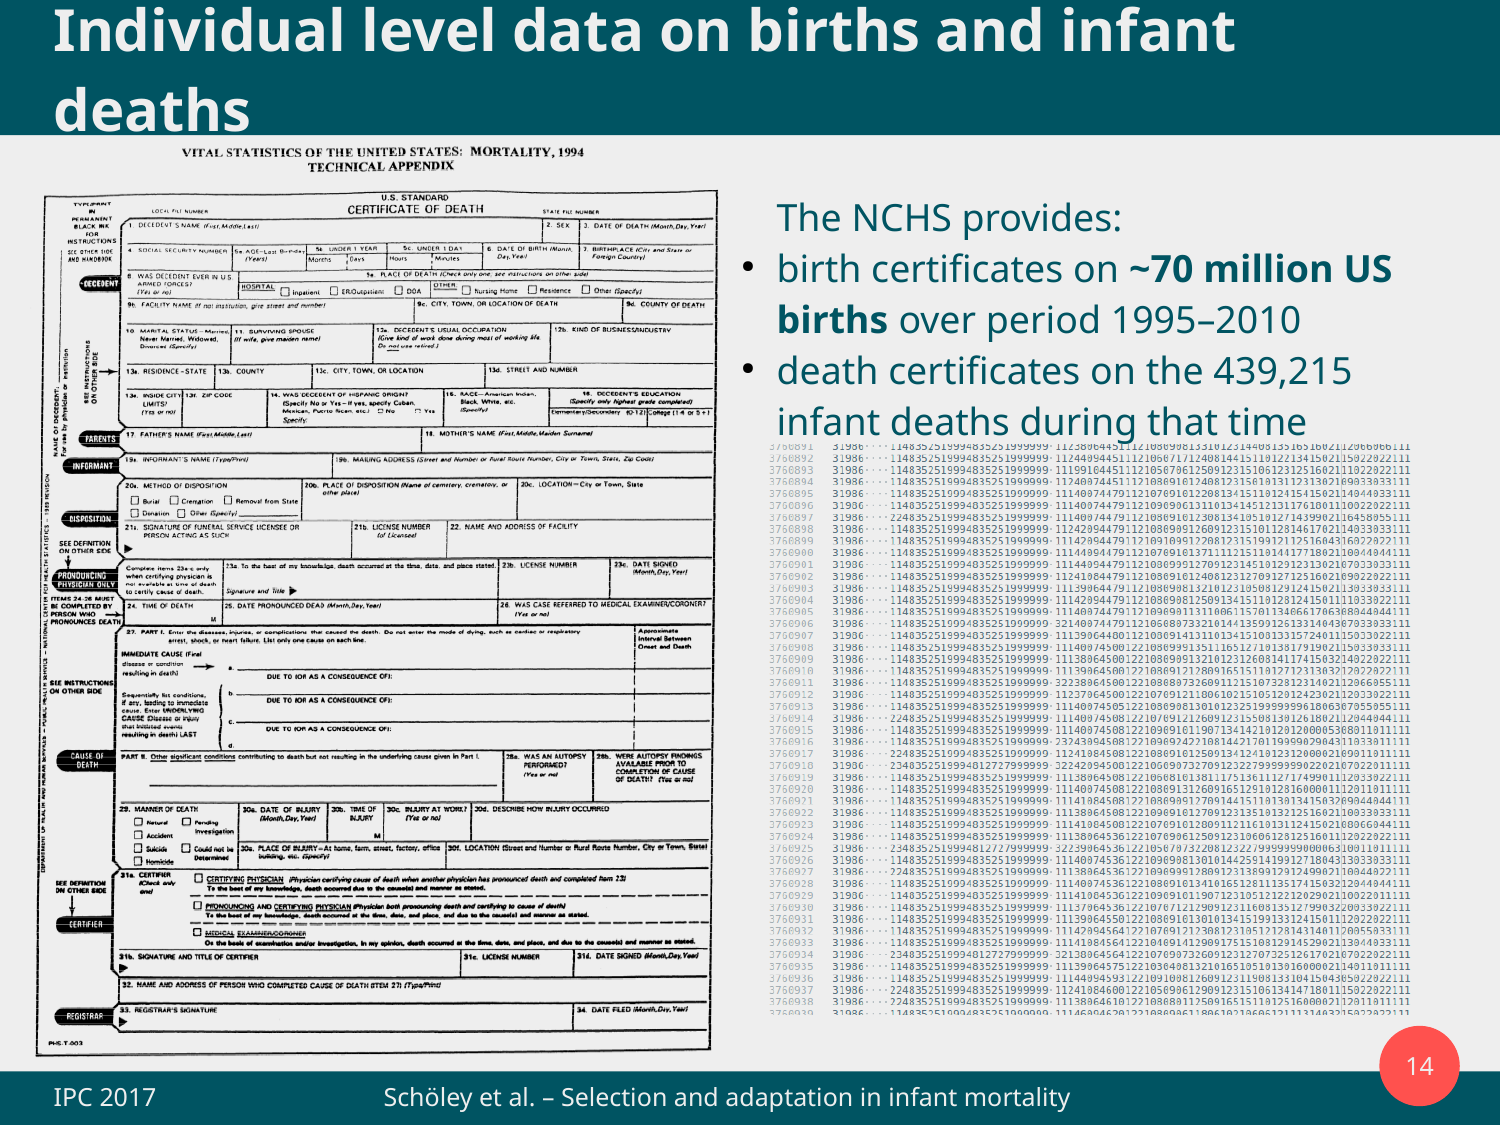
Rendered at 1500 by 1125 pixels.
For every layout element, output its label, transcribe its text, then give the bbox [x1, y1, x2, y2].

text_box The NCHS provides: birth certificates on ~70 million US births over period 1995–2010 death certificates on the 439,215 infant deaths during that time [726, 184, 1471, 447]
picture [764, 444, 1414, 1015]
picture [25, 141, 727, 1060]
title Individual level data on births and infant deaths [53, 0, 1447, 141]
